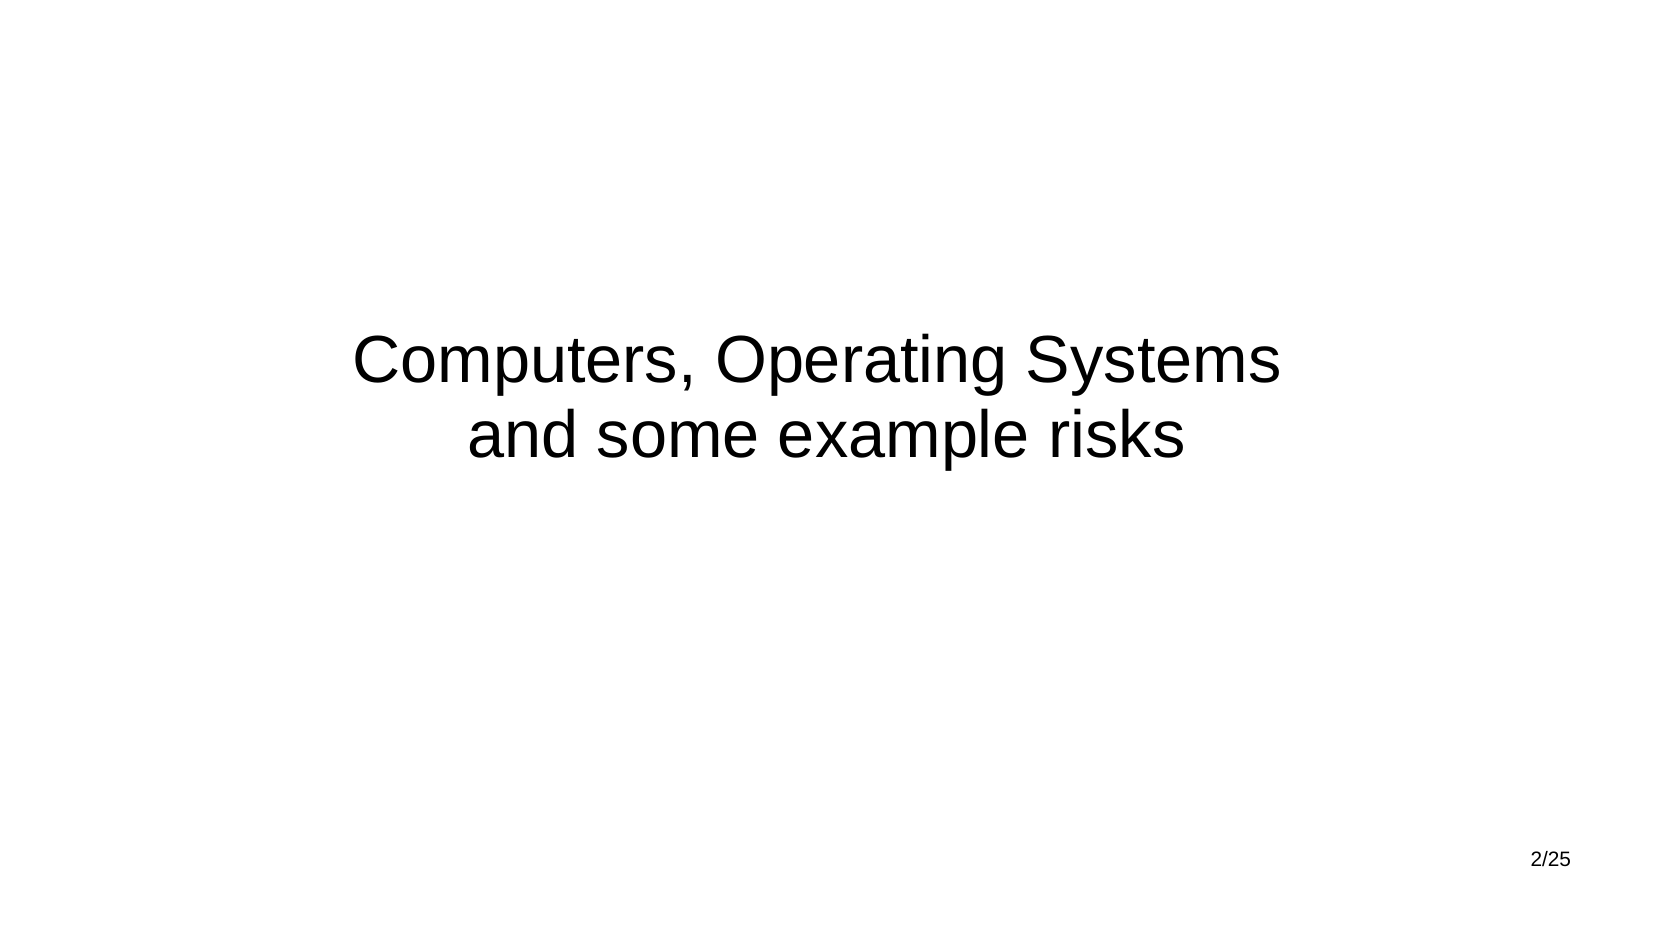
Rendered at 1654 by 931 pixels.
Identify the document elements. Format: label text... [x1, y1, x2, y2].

subtitle Computers, Operating Systems and some example risks [82, 37, 1571, 757]
